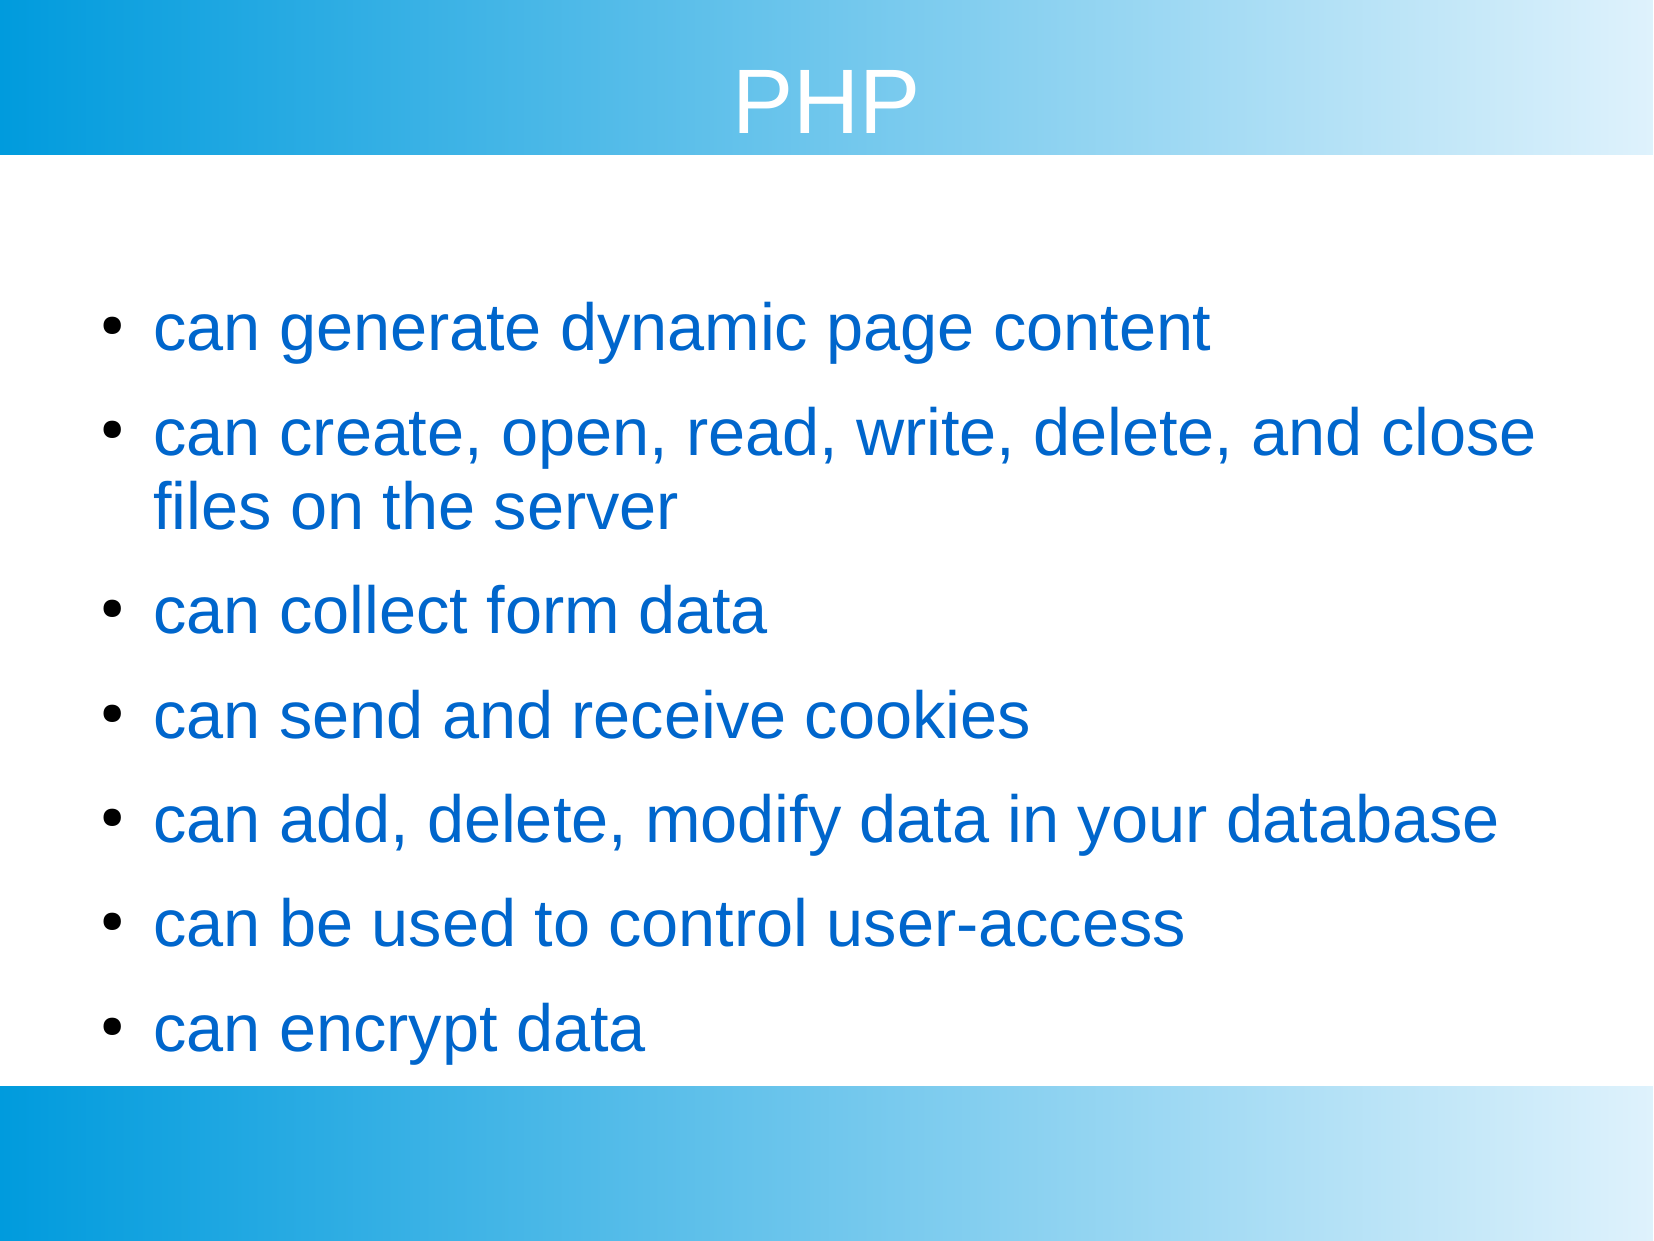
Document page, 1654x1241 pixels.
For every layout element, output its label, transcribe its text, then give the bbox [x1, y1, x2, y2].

title PHP [82, 49, 1571, 155]
list can generate dynamic page content can create, open, read, write, delete, and close files on the server can collect form data can send and receive cookies can add, delete, modify data in your database can be used to control user-access can encrypt data [82, 290, 1571, 1010]
